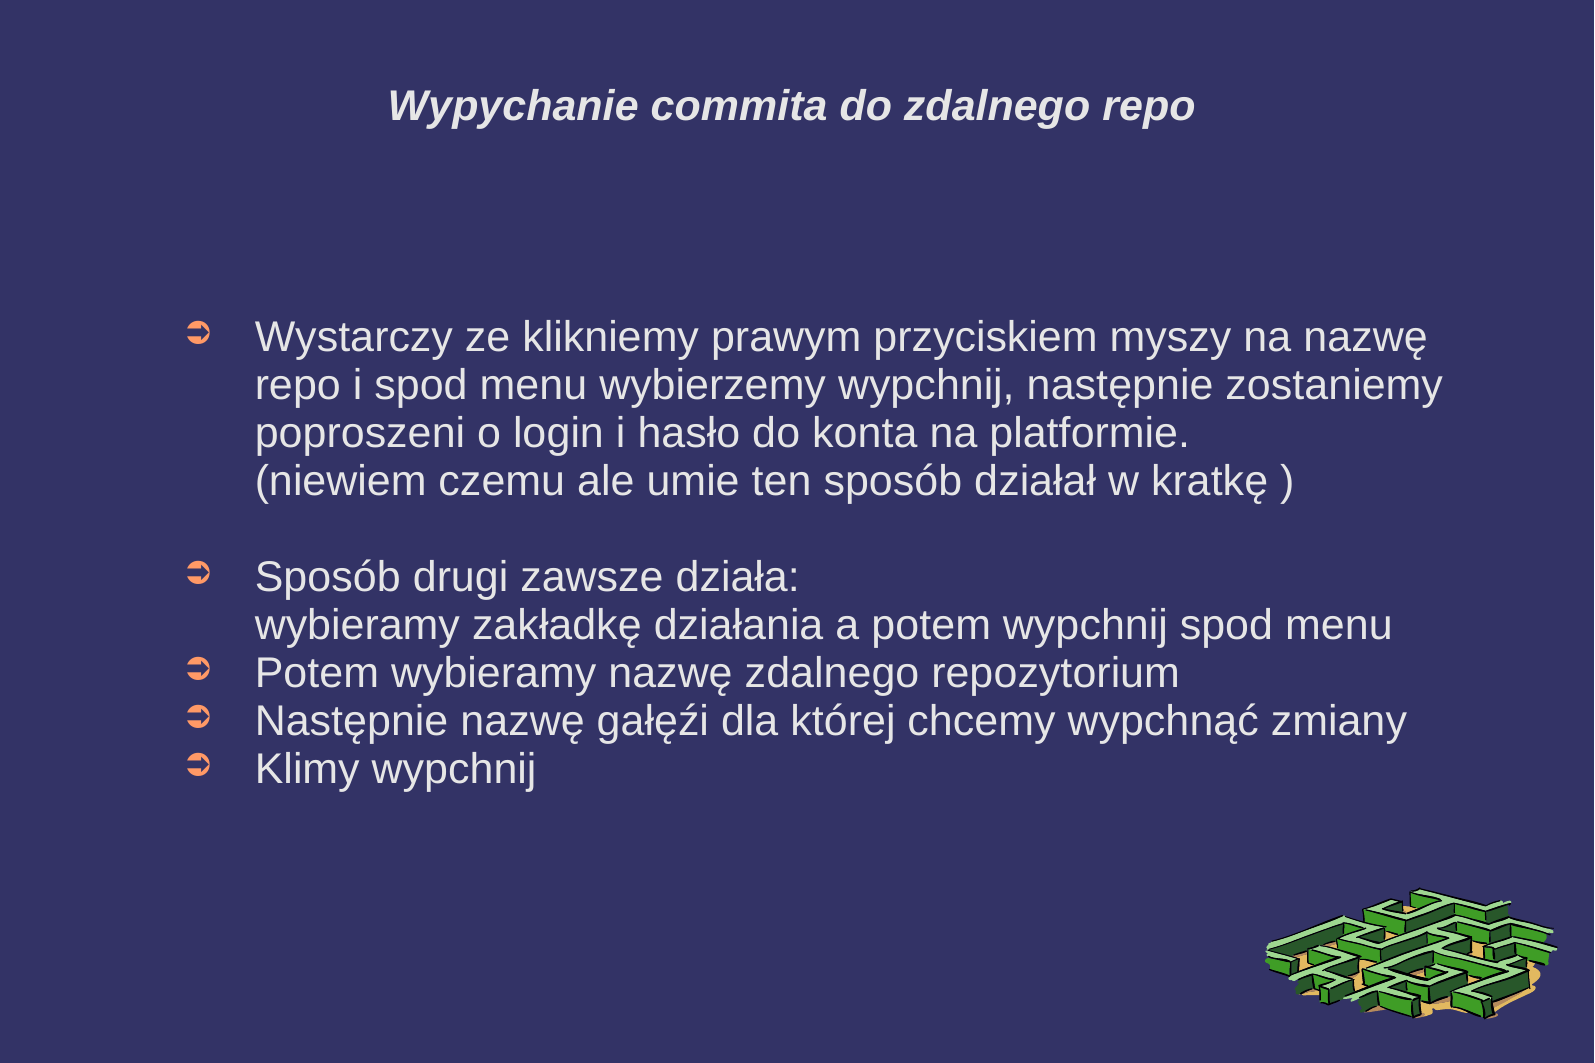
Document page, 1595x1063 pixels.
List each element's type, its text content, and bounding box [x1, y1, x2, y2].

title Wypychanie commita do zdalnego repo [117, 16, 1479, 194]
list Wystarczy ze klikniemy prawym przyciskiem myszy na nazwę repo i spod menu wybierzemy wypchnij, następnie zostaniemy poproszeni o login i hasło do konta na platformie. (niewiem czemu ale umie ten sposób działał w kratkę ) Sposób drugi zawsze działa: wybieramy zakładkę działania a potem wypchnij spod menu Potem wybieramy nazwę zdalnego repozytorium Następnie nazwę gałęźi dla której chcemy wypchnąć zmiany Klimy wypchnij [172, 312, 1514, 983]
